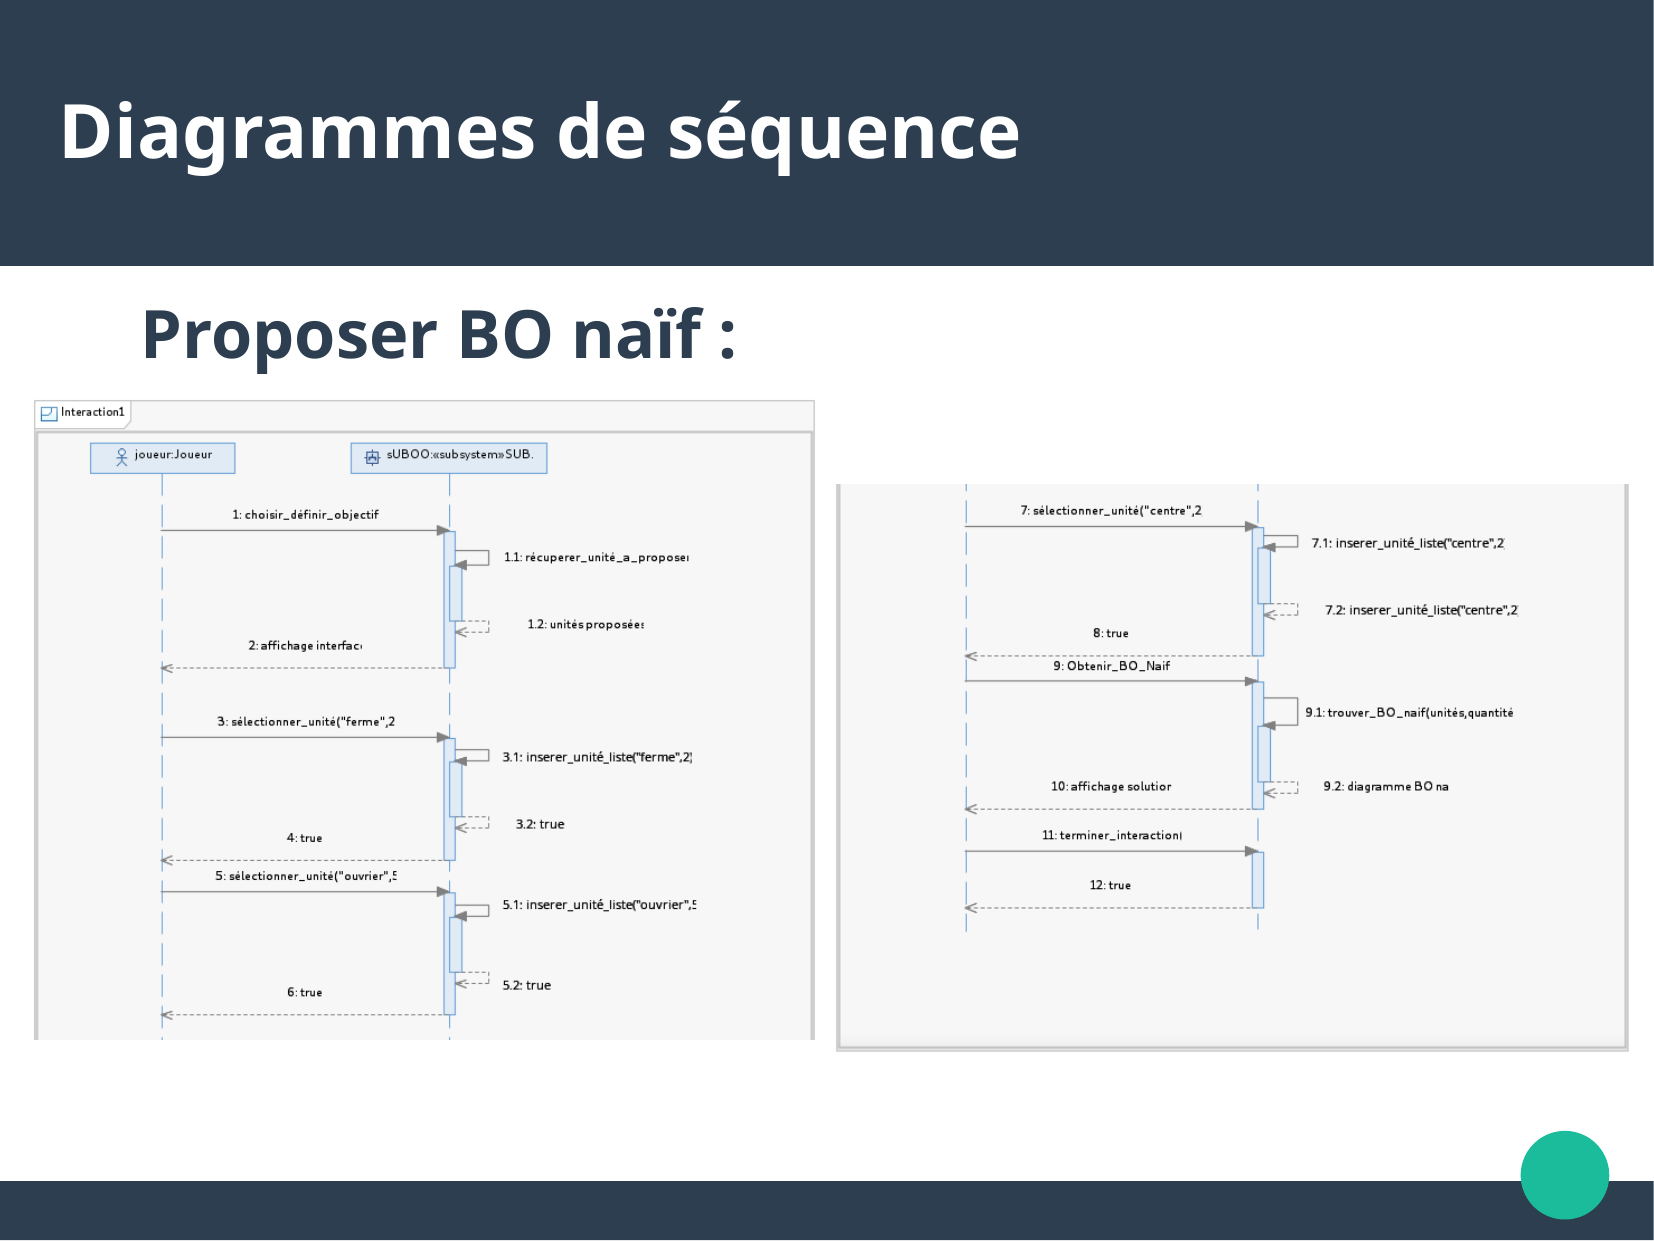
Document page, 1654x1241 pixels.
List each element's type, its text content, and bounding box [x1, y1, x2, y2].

list Proposer BO naïf : [140, 291, 815, 390]
picture [23, 389, 1640, 1063]
title Diagrammes de séquence [59, 49, 1595, 207]
